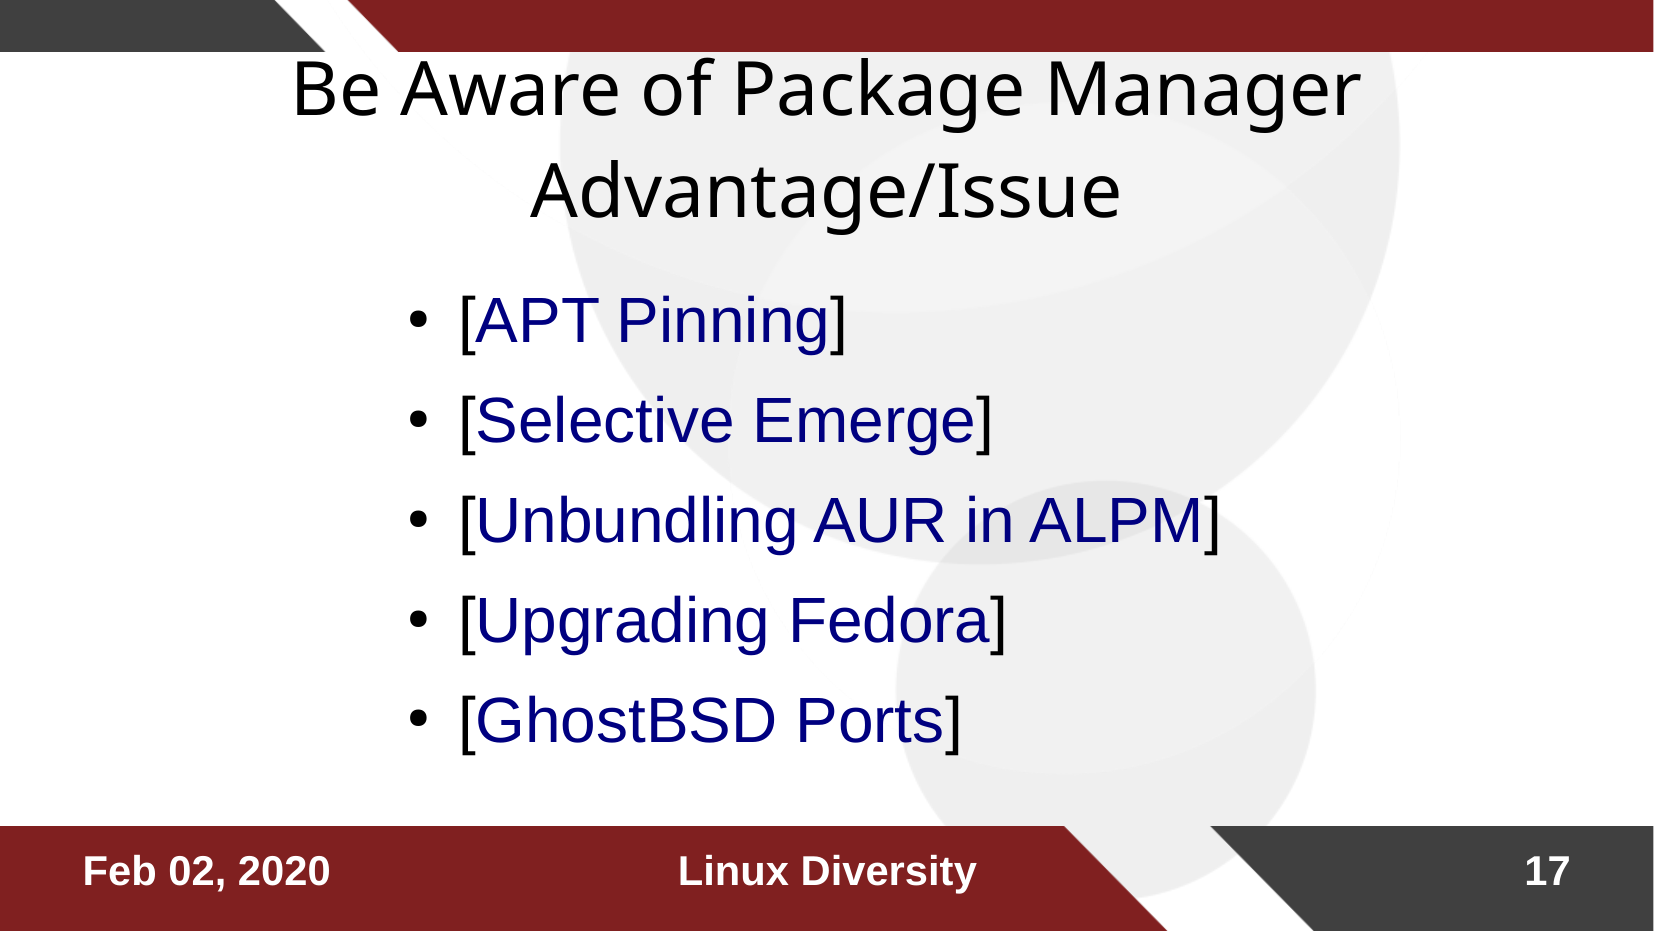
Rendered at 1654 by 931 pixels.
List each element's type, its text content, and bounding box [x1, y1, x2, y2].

picture [0, 0, 1654, 52]
title Be Aware of Package Manager Advantage/Issue [82, 49, 1571, 226]
picture [0, 826, 1654, 931]
list [APT Pinning] [Selective Emerge] [Unbundling AUR in ALPM] [Upgrading Fedora] [GhostBSD Ports] [390, 285, 1261, 757]
